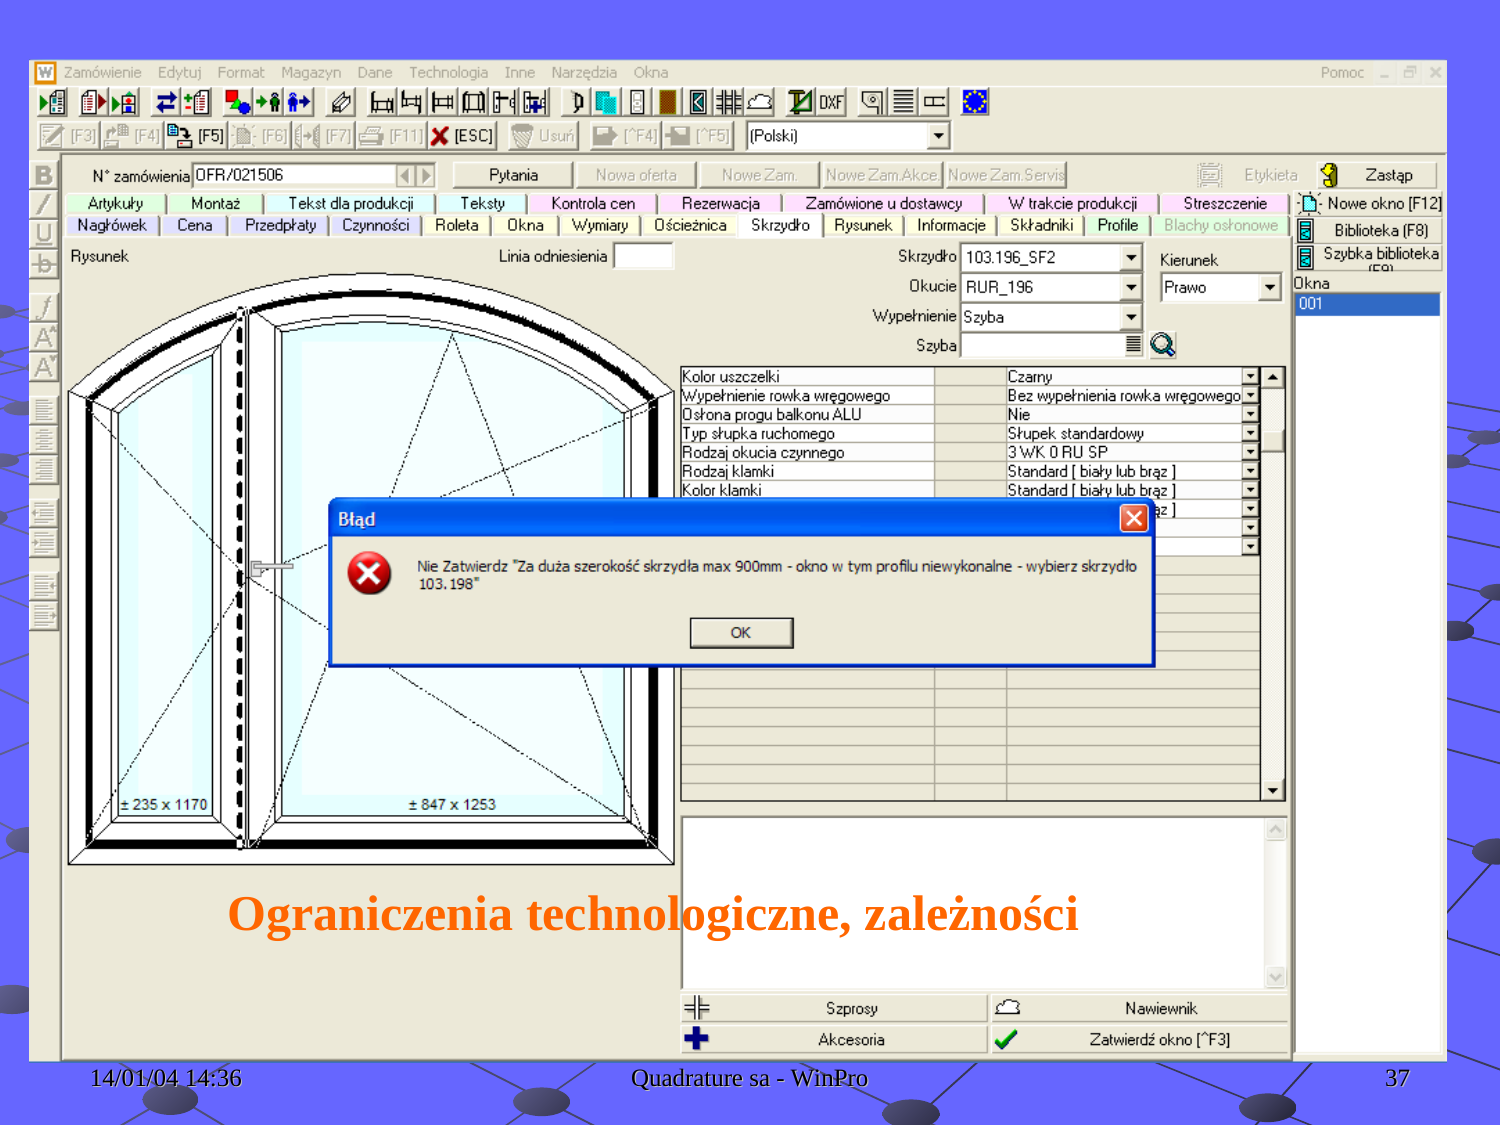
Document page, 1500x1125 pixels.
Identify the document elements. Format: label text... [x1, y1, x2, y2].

picture [29, 59, 1447, 1063]
text_box Ograniczenia technologiczne, zależności [227, 889, 1081, 941]
